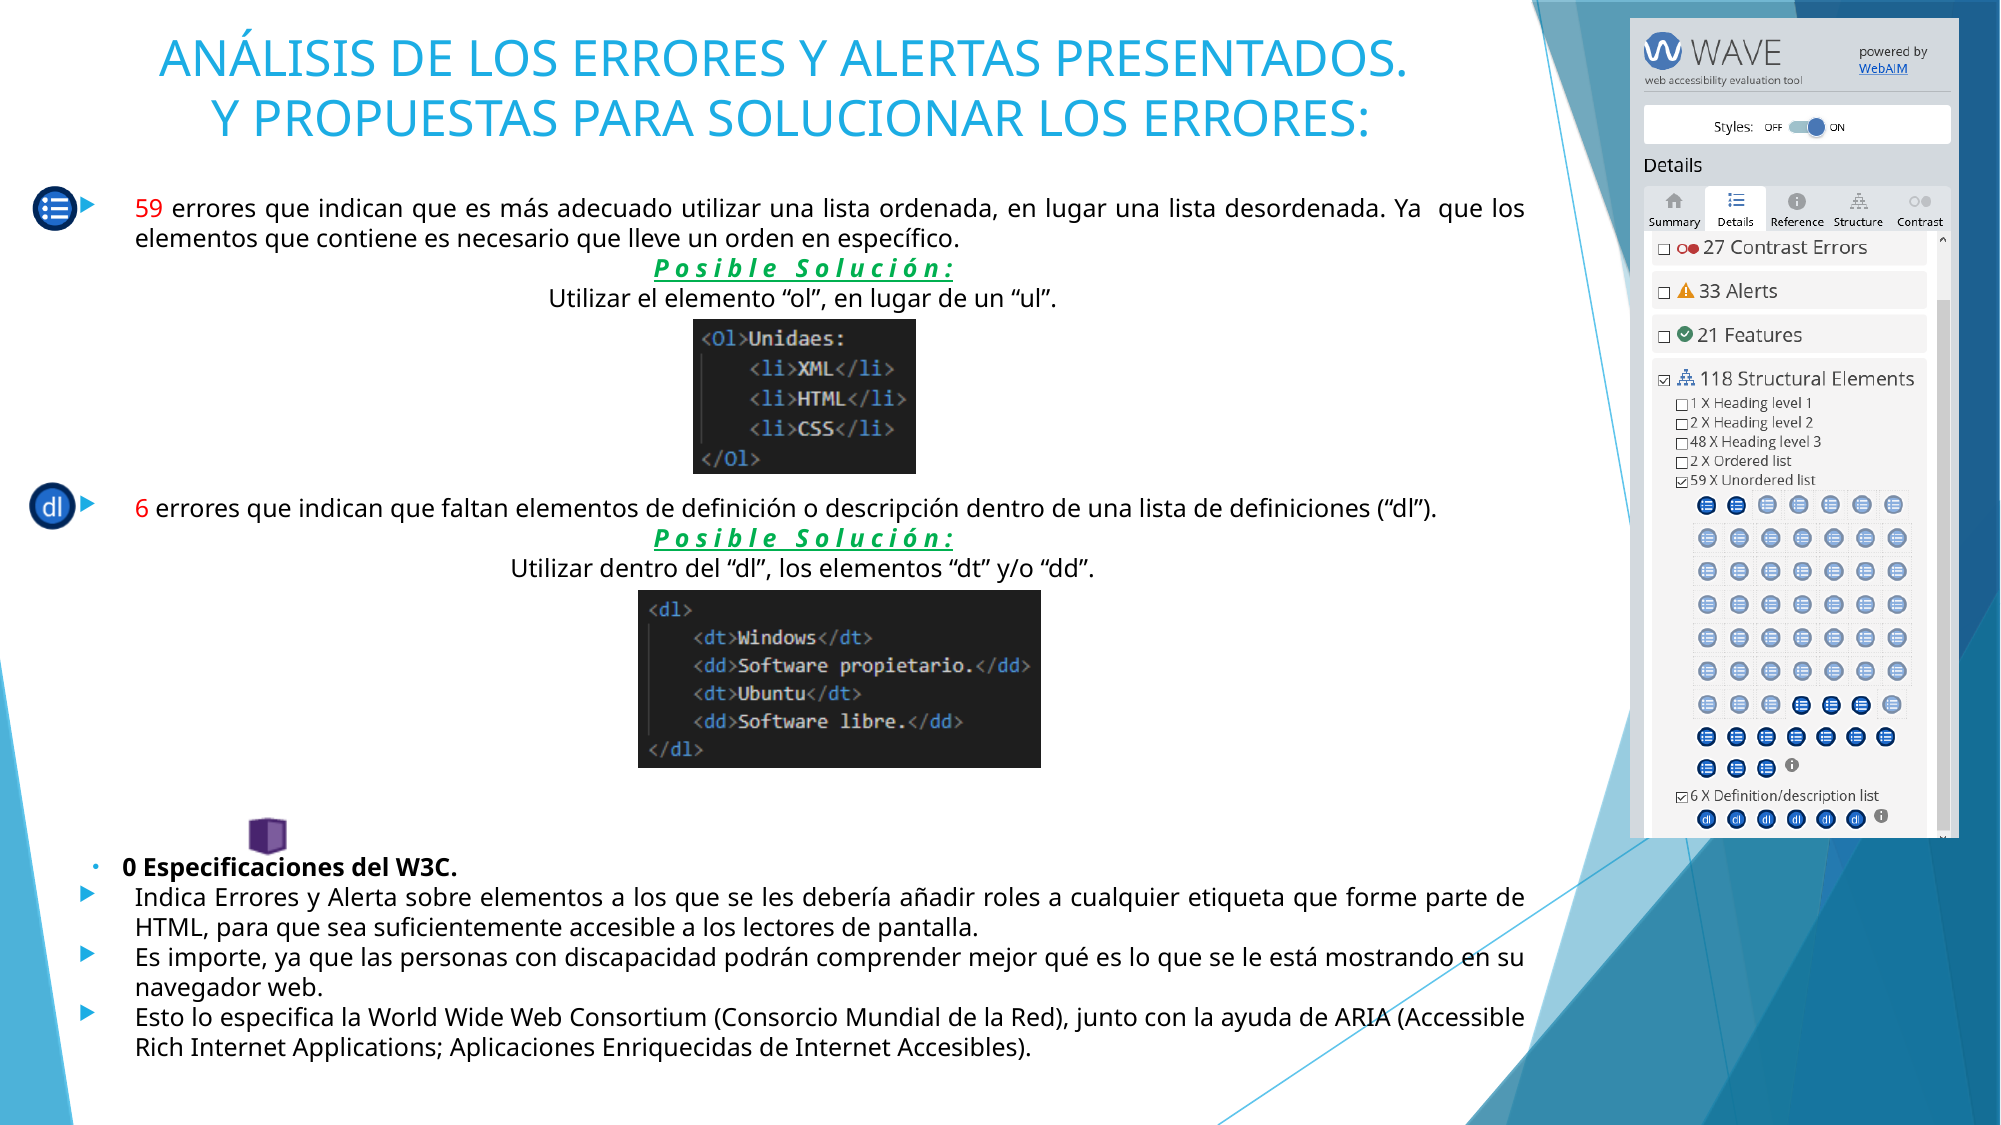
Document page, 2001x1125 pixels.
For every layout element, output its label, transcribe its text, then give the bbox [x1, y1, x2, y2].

picture [1630, 18, 1959, 838]
picture [638, 590, 1041, 768]
picture [693, 319, 916, 474]
list 59 errores que indican que es más adecuado utilizar una lista ordenada, en lugar una lista desordenada. Ya que los elementos que contiene es necesario que lleve un orden en específico. Posible Solución: Utilizar el elemento “ol”, en lugar de un “ul”. 6 errores que indican que faltan elementos de definición o descripción dentro de una lista de definiciones (“dl”). Posible Solución: Utilizar dentro del “dl”, los elementos “dt” y/o “dd”. 0 Especificaciones del W3C. Indica Errores y Alerta sobre elementos a los que se les debería añadir roles a cualquier etiqueta que forme parte de HTML, para que sea suficientemente accesible a los lectores de pantalla. Es importe, ya que las personas con discapacidad podrán comprender mejor qué es lo que se le está mostrando en su navegador web. Esto lo especifica la World Wide Web Consortium (Consorcio Mundial de la Red), junto con la ayuda de ARIA (Accessible Rich Internet Applications; Aplicaciones Enriquecidas de Internet Accesibles). [63, 185, 1543, 1093]
picture [26, 480, 79, 532]
picture [31, 185, 79, 231]
title ANÁLISIS DE LOS ERRORES Y ALERTAS PRESENTADOS. Y PROPUESTAS PARA SOLUCIONAR LOS ERRORES: [26, 18, 1557, 165]
picture [248, 817, 288, 857]
